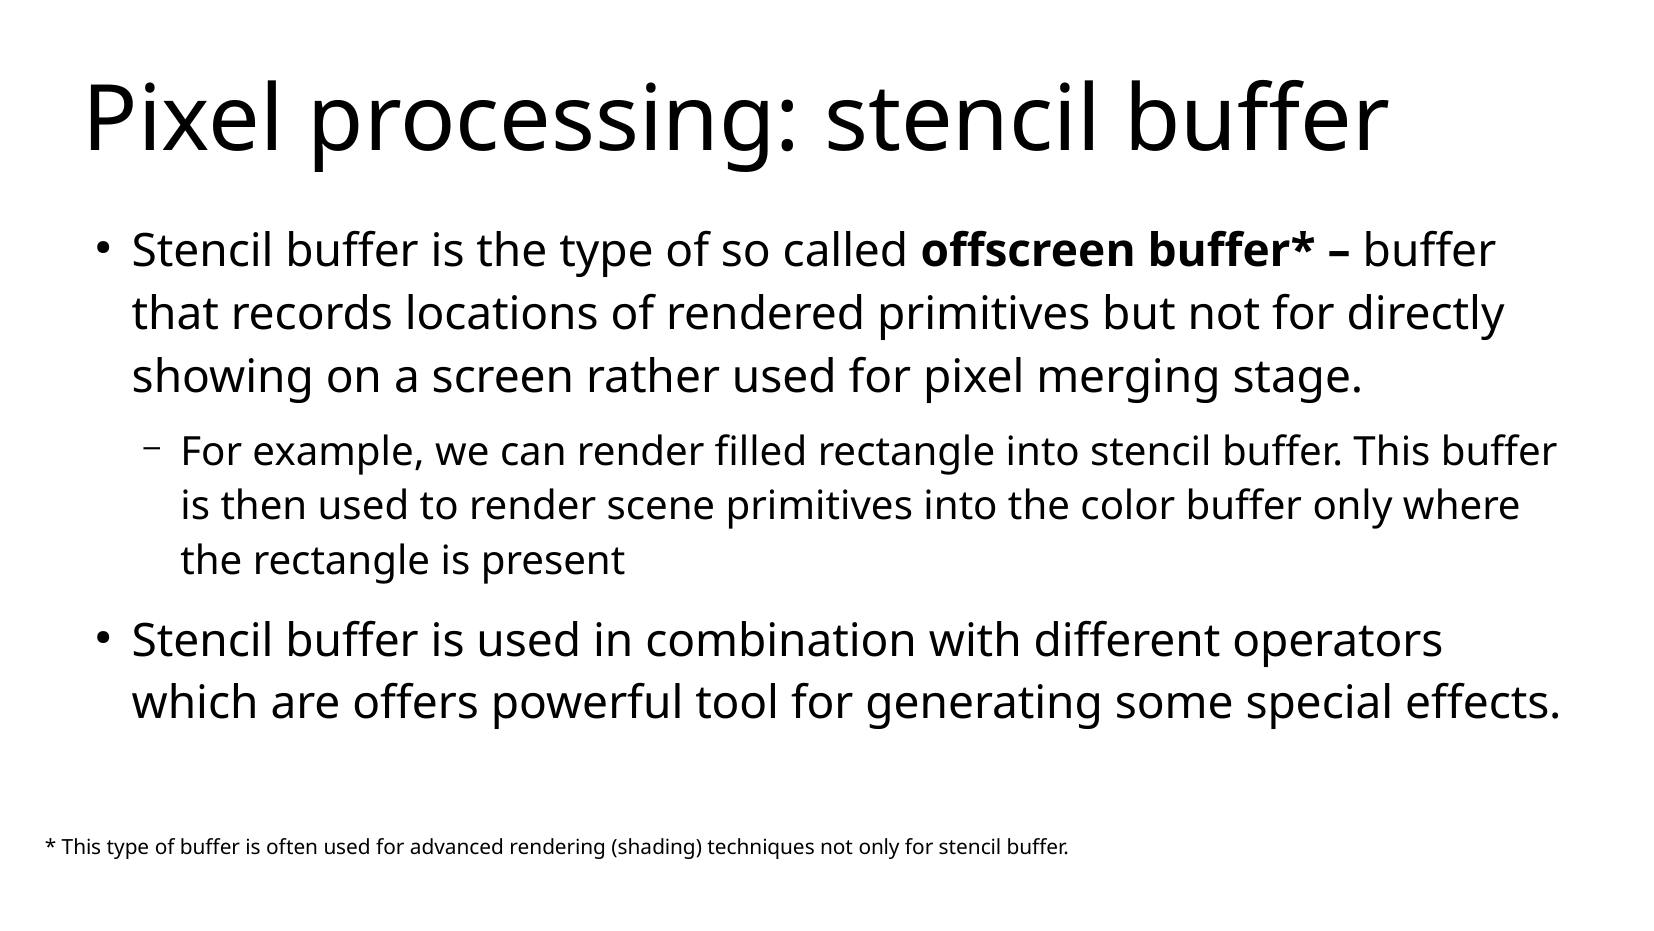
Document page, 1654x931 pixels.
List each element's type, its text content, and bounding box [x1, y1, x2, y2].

title Pixel processing: stencil buffer [82, 37, 1571, 193]
text_box * This type of buffer is often used for advanced rendering (shading) techniques not only for stencil buffer. [30, 825, 1621, 866]
list Stencil buffer is the type of so called offscreen buffer* – buffer that records locations of rendered primitives but not for directly showing on a screen rather used for pixel merging stage. For example, we can render filled rectangle into stencil buffer. This buffer is then used to render scene primitives into the color buffer only where the rectangle is present Stencil buffer is used in combination with different operators which are offers powerful tool for generating some special effects. [82, 217, 1571, 758]
